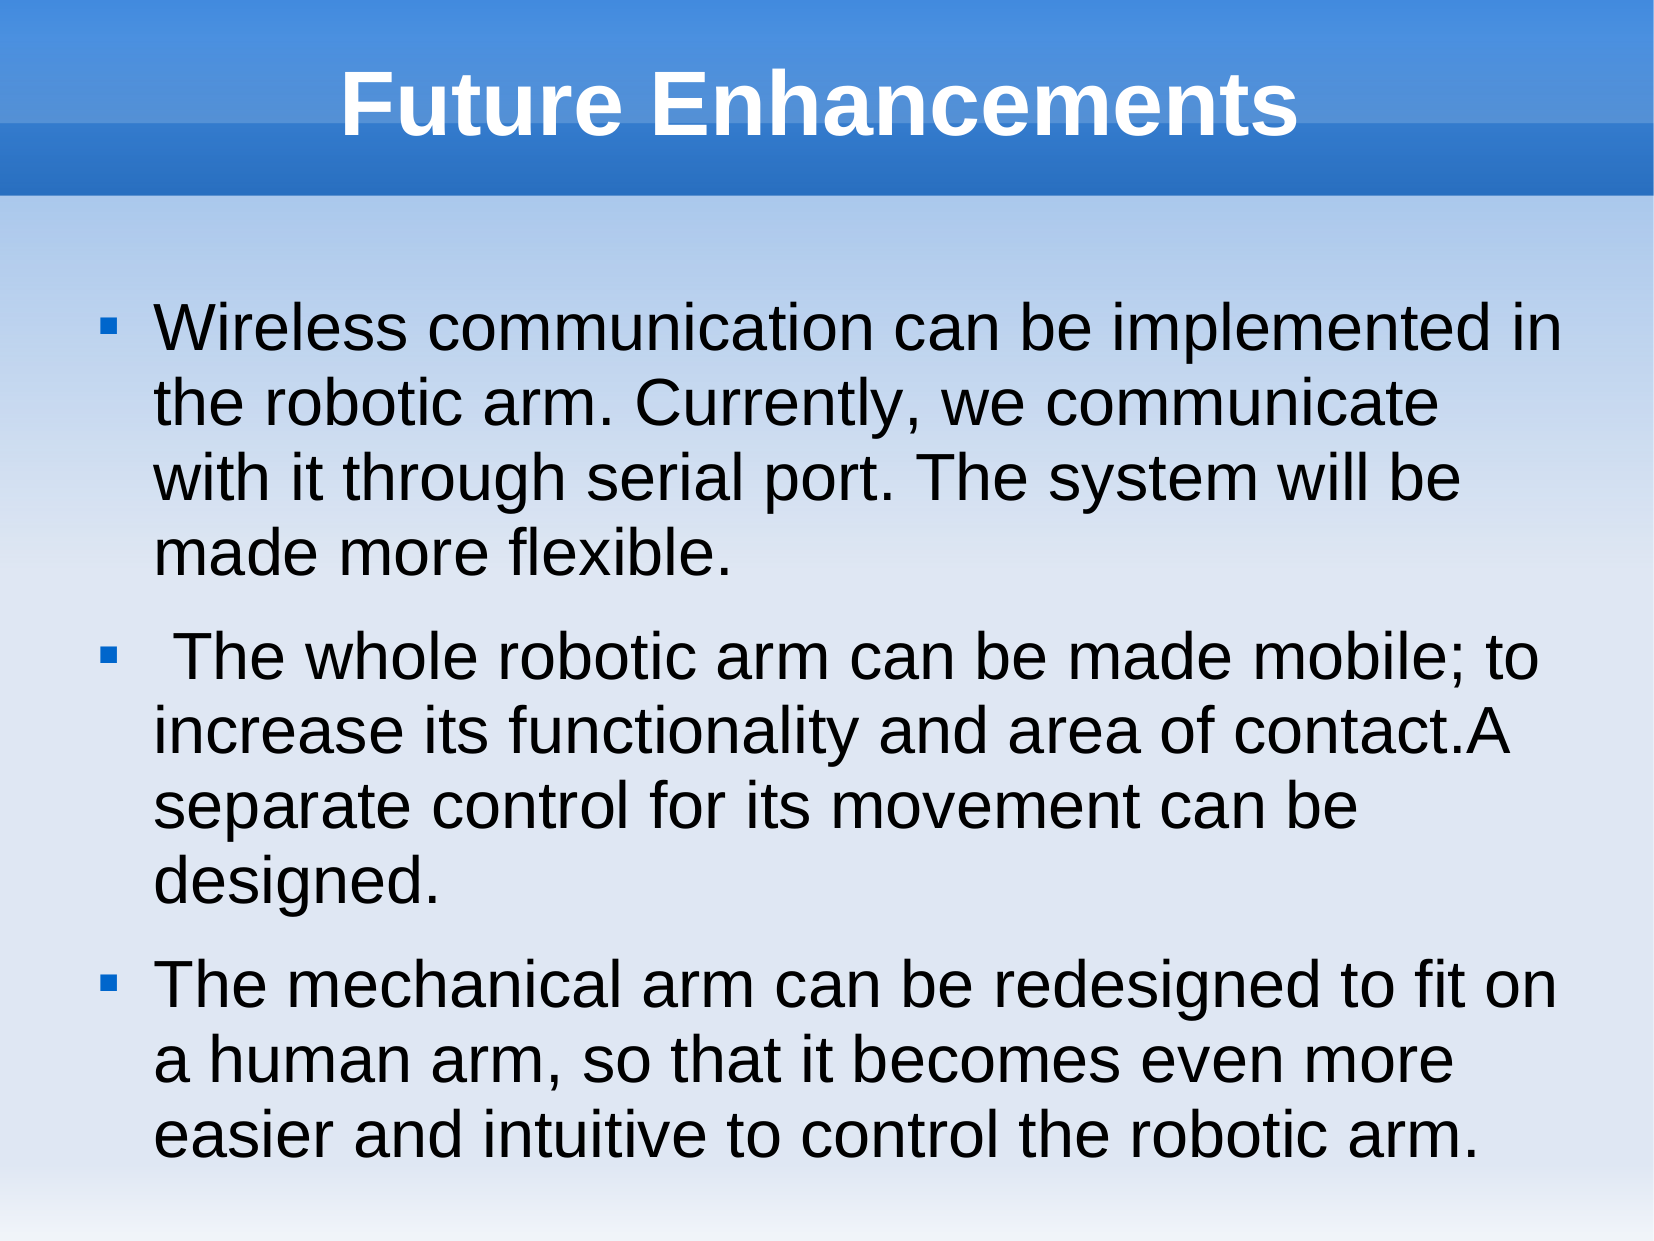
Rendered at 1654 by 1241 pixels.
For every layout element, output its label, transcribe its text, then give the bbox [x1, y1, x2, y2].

list Wireless communication can be implemented in the robotic arm. Currently, we communicate with it through serial port. The system will be made more flexible. The whole robotic arm can be made mobile; to increase its functionality and area of contact.A separate control for its movement can be designed. The mechanical arm can be redesigned to fit on a human arm, so that it becomes even more easier and intuitive to control the robotic arm. [82, 290, 1571, 1172]
picture [0, 0, 1654, 1241]
title Future Enhancements [76, 7, 1565, 200]
